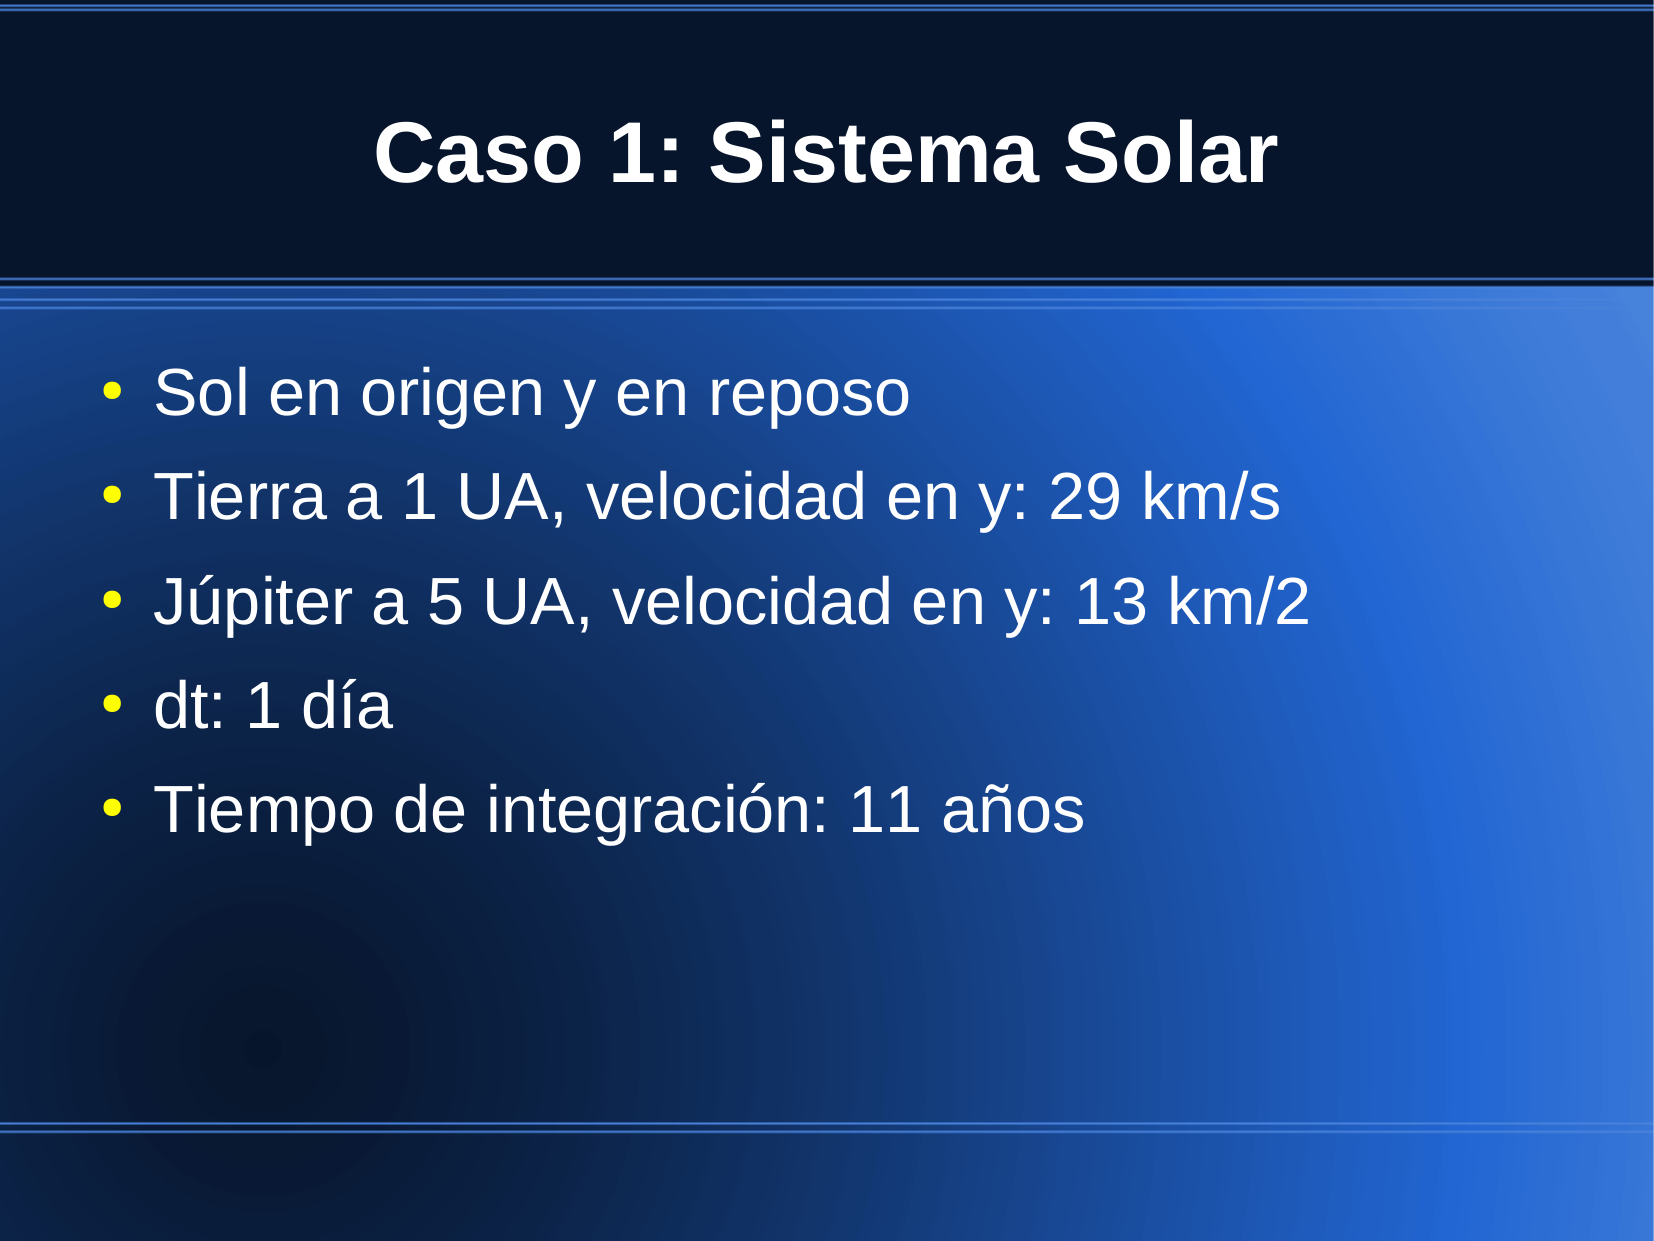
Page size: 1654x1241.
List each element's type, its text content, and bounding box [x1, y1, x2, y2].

list Sol en origen y en reposo Tierra a 1 UA, velocidad en y: 29 km/s Júpiter a 5 UA, velocidad en y: 13 km/2 dt: 1 día Tiempo de integración: 11 años [82, 355, 1571, 1075]
picture [0, 0, 1654, 1241]
title Caso 1: Sistema Solar [82, 49, 1571, 257]
